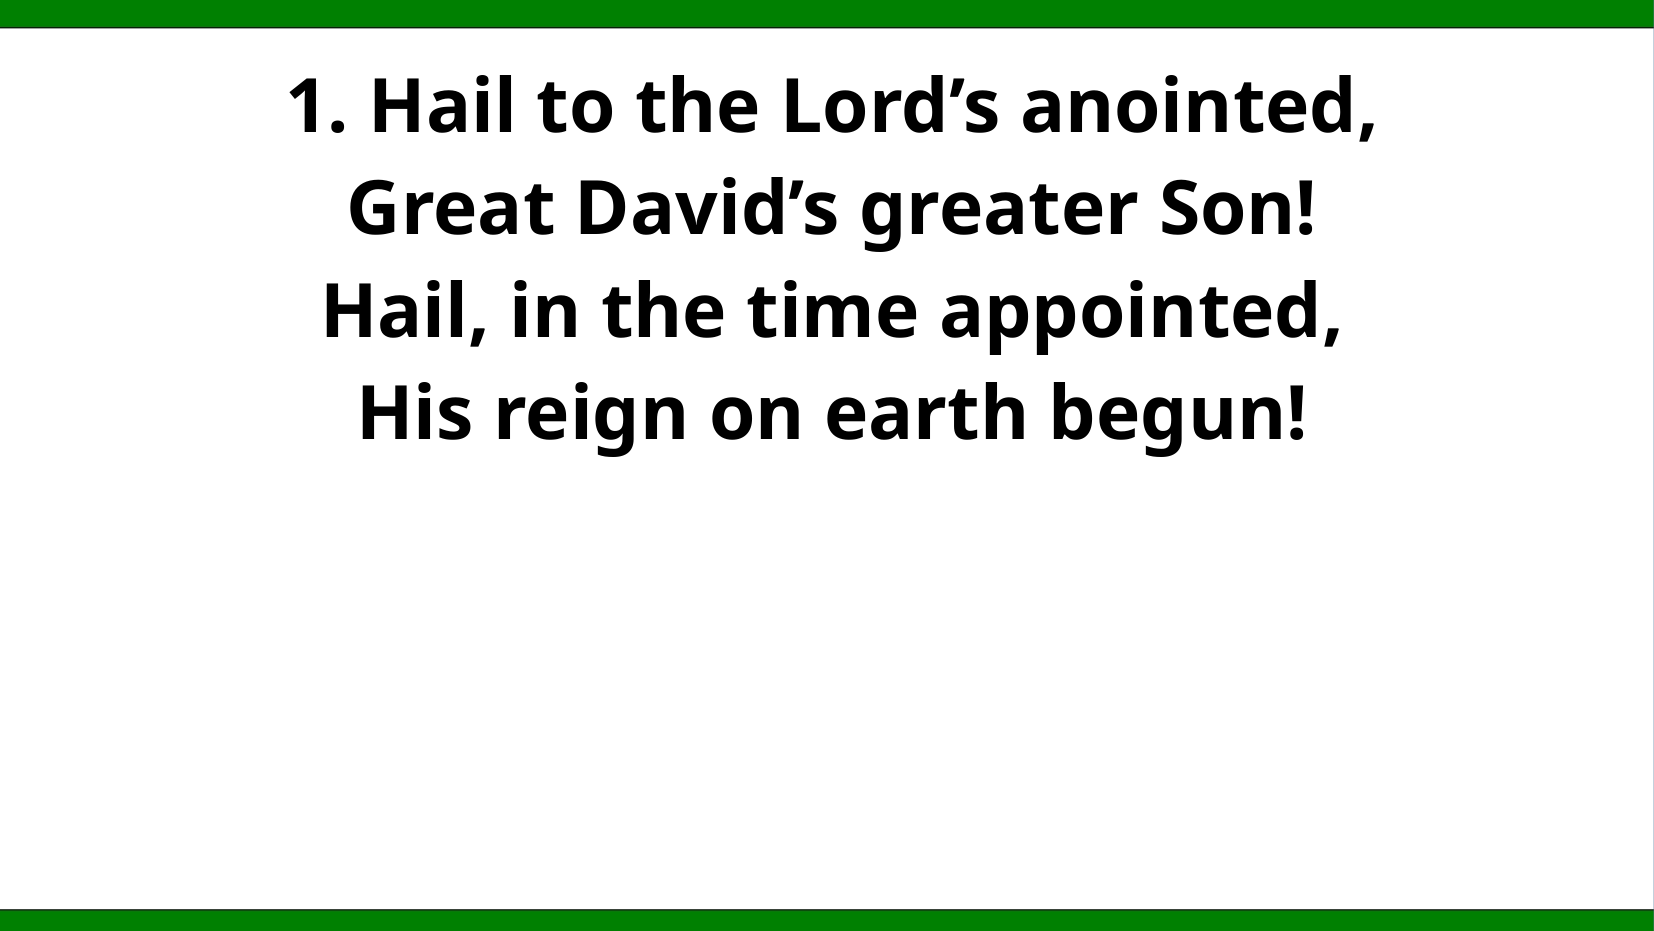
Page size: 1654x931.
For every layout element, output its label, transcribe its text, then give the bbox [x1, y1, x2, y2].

text_box 1. Hail to the Lord’s anointed, Great David’s greater Son! Hail, in the time appointed, His reign on earth begun! [75, 45, 1591, 460]
picture [0, 0, 1654, 931]
